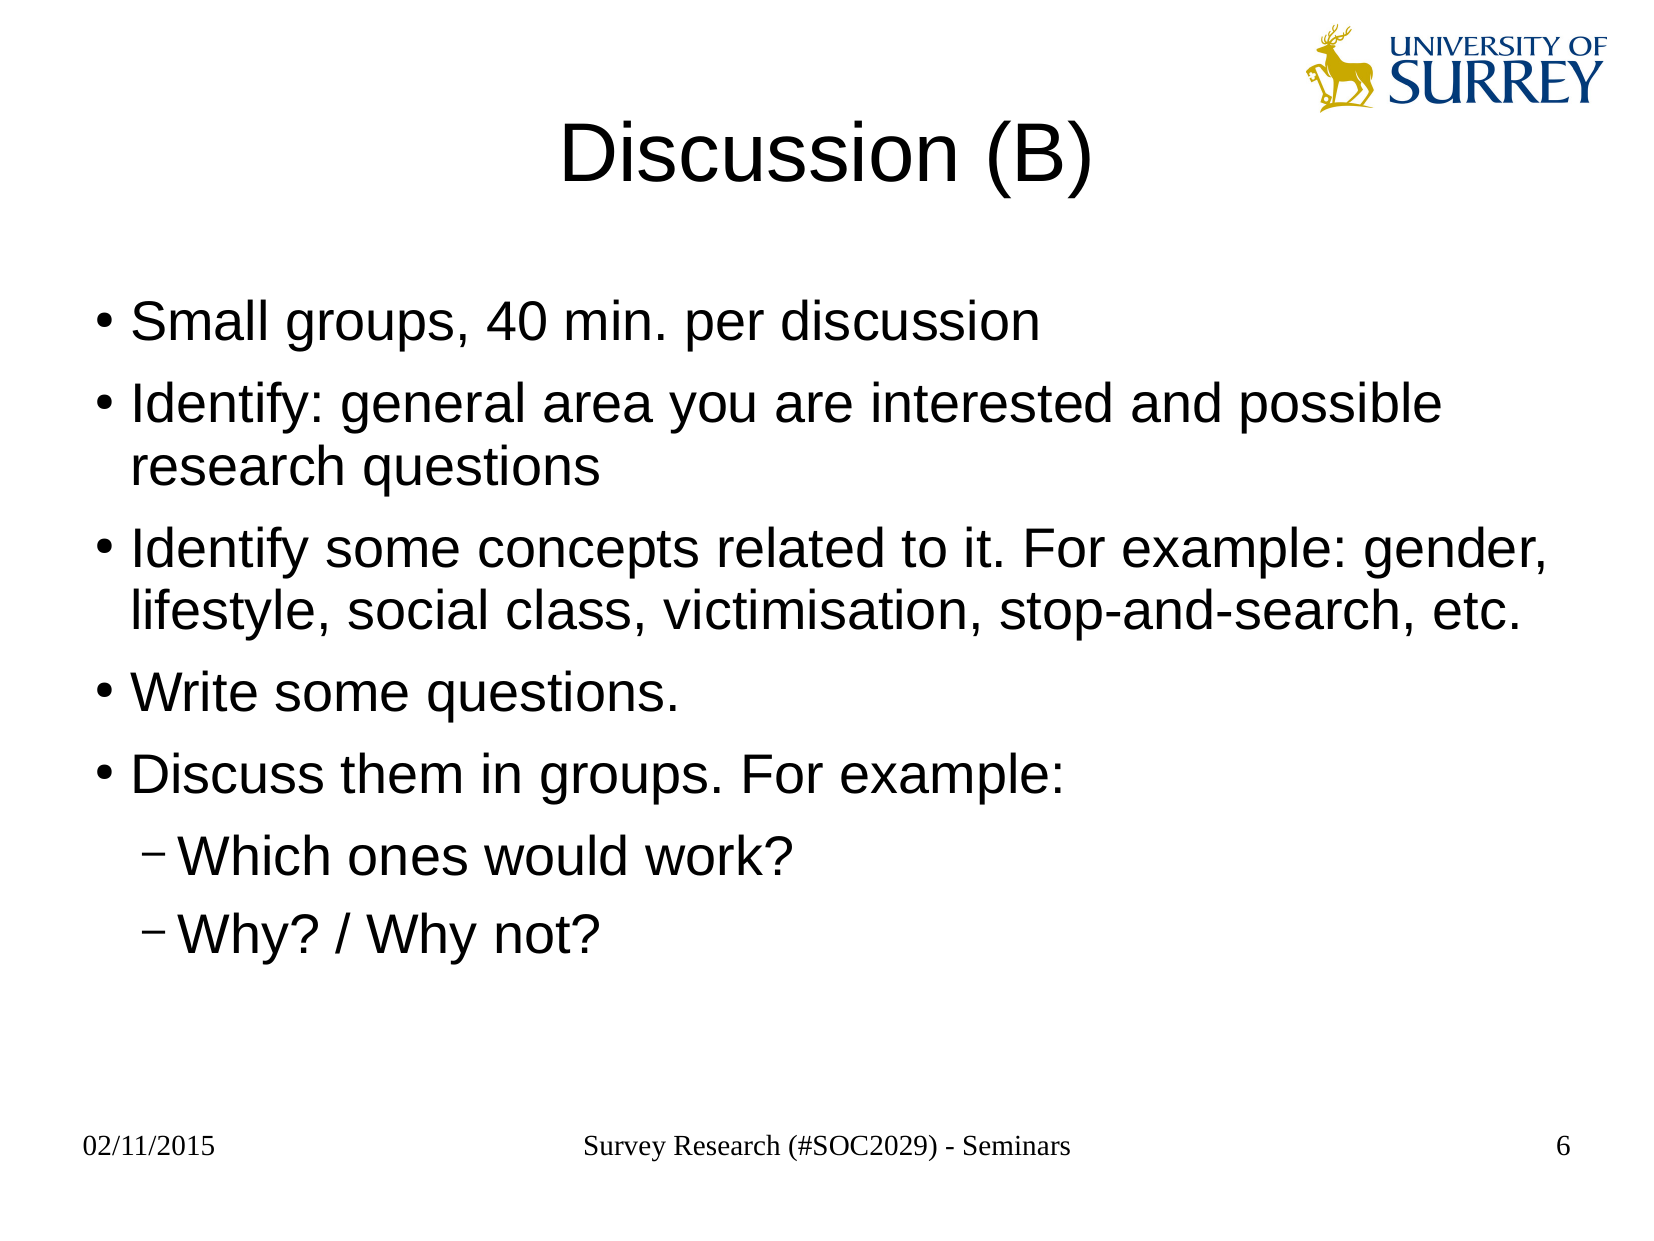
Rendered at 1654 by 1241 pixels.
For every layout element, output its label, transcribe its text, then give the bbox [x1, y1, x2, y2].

title Discussion (B) [82, 49, 1571, 257]
list Small groups, 40 min. per discussion Identify: general area you are interested and possible research questions Identify some concepts related to it. For example: gender, lifestyle, social class, victimisation, stop-and-search, etc. Write some questions. Discuss them in groups. For example: Which ones would work? Why? / Why not? [82, 290, 1571, 1010]
picture [1306, 23, 1607, 113]
